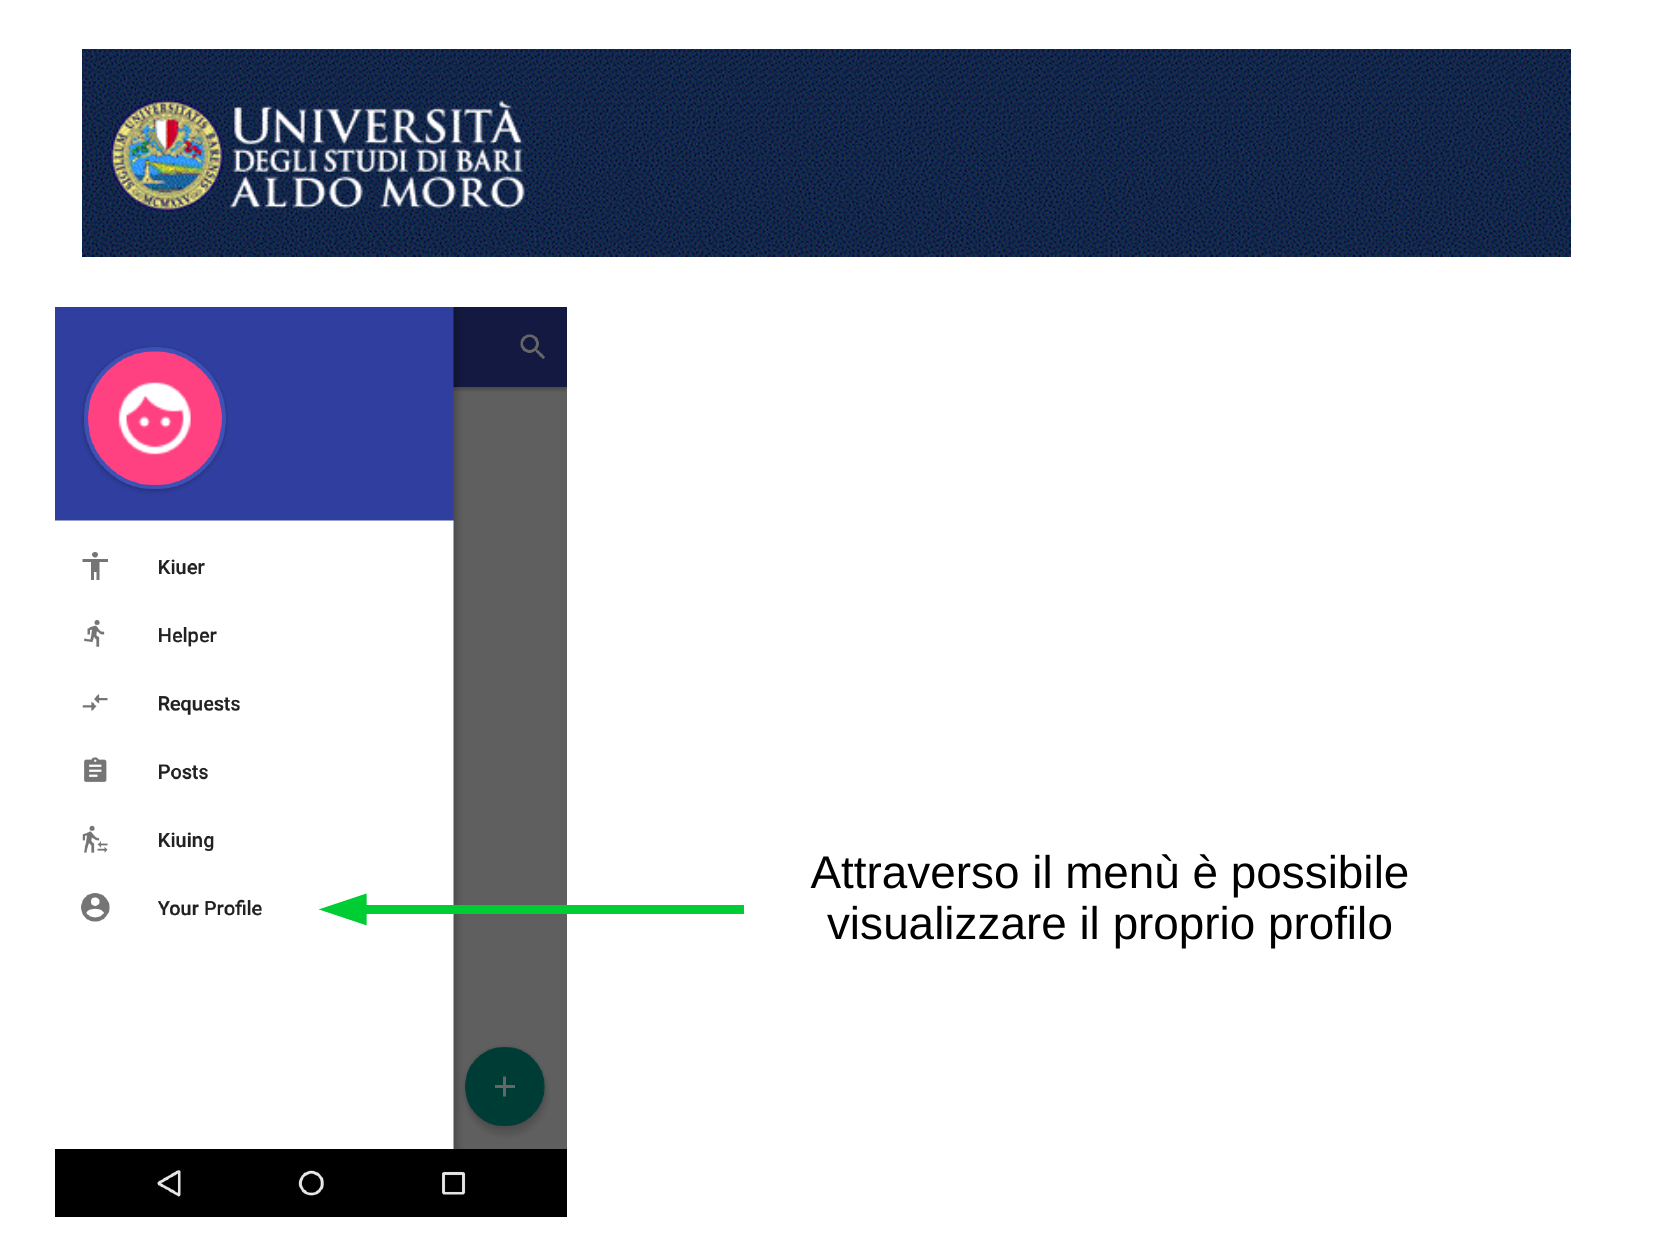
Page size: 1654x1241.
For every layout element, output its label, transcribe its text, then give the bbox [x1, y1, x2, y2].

text_box Attraverso il menù è possibile visualizzare il proprio profilo [779, 839, 1441, 957]
picture [82, 49, 1571, 257]
picture [55, 307, 567, 1217]
